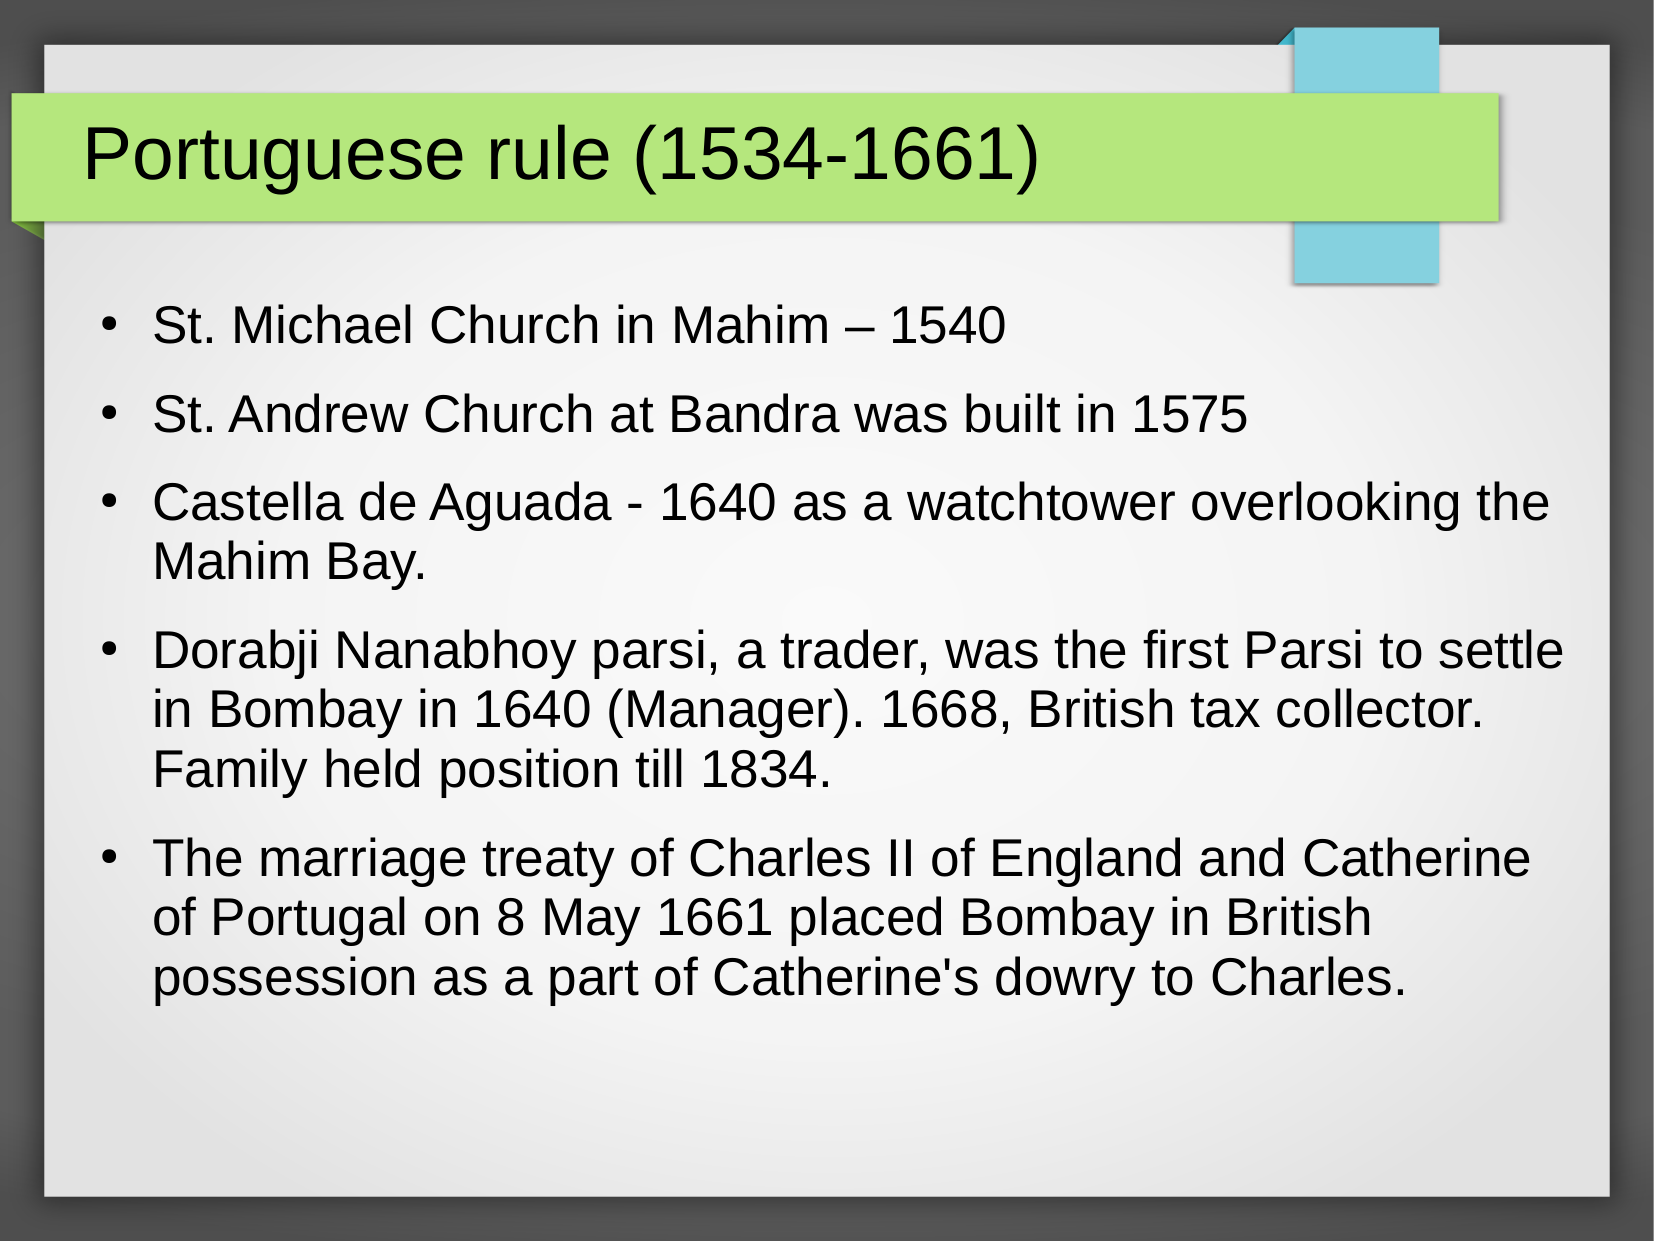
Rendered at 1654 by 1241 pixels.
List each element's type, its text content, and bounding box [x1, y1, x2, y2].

picture [0, 0, 1654, 1241]
title Portuguese rule (1534-1661) [82, 94, 1264, 213]
list St. Michael Church in Mahim – 1540 St. Andrew Church at Bandra was built in 1575 Castella de Aguada - 1640 as a watchtower overlooking the Mahim Bay. Dorabji Nanabhoy parsi, a trader, was the first Parsi to settle in Bombay in 1640 (Manager). 1668, British tax collector. Family held position till 1834. The marriage treaty of Charles II of England and Catherine of Portugal on 8 May 1661 placed Bombay in British possession as a part of Catherine's dowry to Charles. [82, 295, 1571, 1015]
